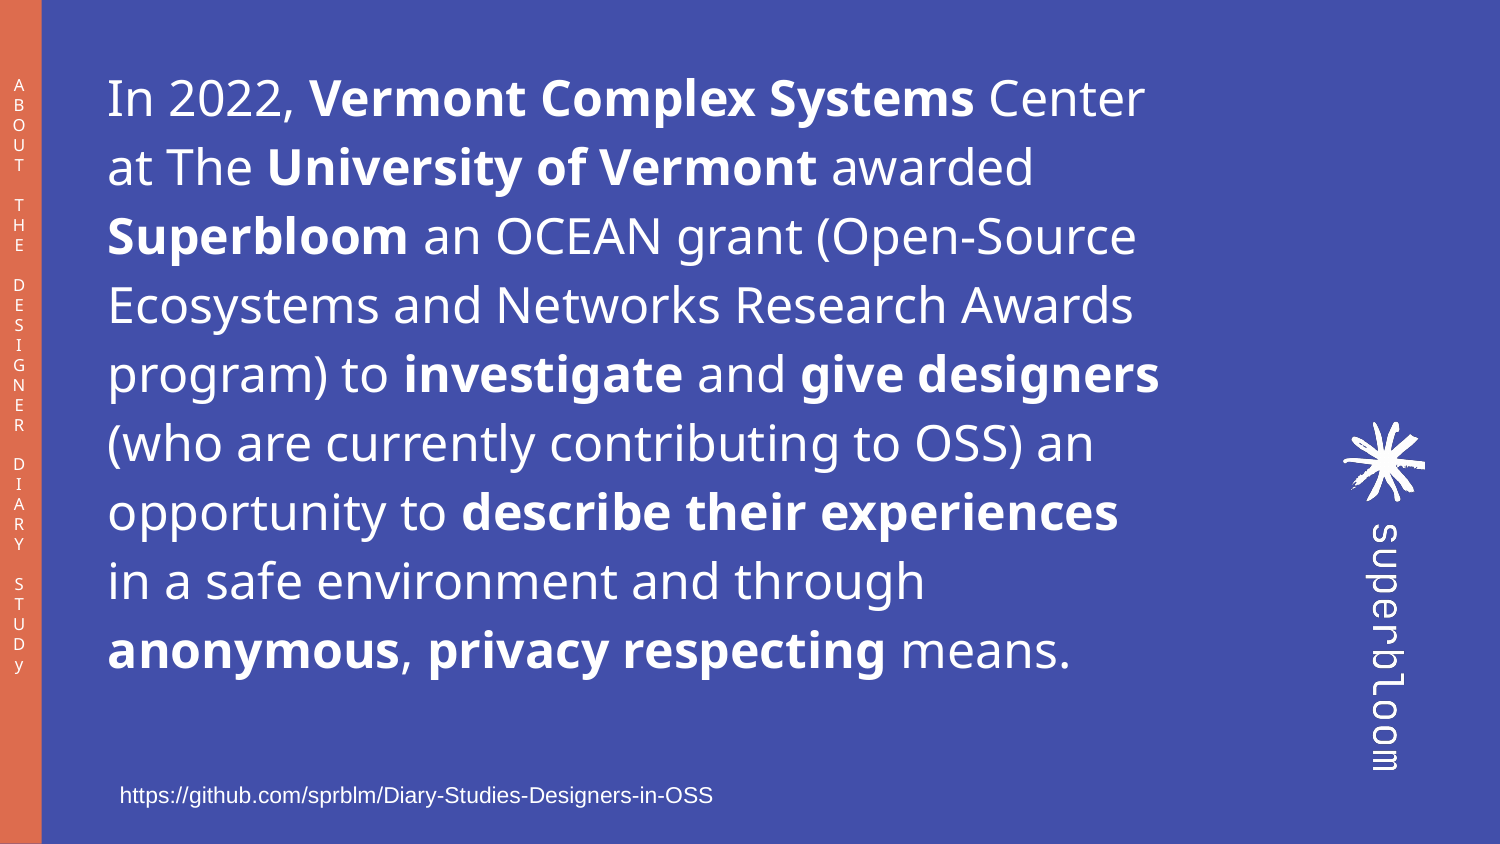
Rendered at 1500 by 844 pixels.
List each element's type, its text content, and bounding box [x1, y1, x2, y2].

picture [1343, 421, 1426, 770]
text_box https://github.com/sprblm/Diary-Studies-Designers-in-OSS [104, 765, 823, 824]
text_box In 2022, Vermont Complex Systems Center at The University of Vermont awarded Superbloom an OCEAN grant (Open-Source Ecosystems and Networks Research Awards program) to investigate and give designers (who are currently contributing to OSS) an opportunity to describe their experiences in a safe environment and through anonymous, privacy respecting means. [92, 42, 1181, 694]
text_box A B O U T T H E D E S I G N E R D I A R Y S T U D y [0, 75, 39, 708]
